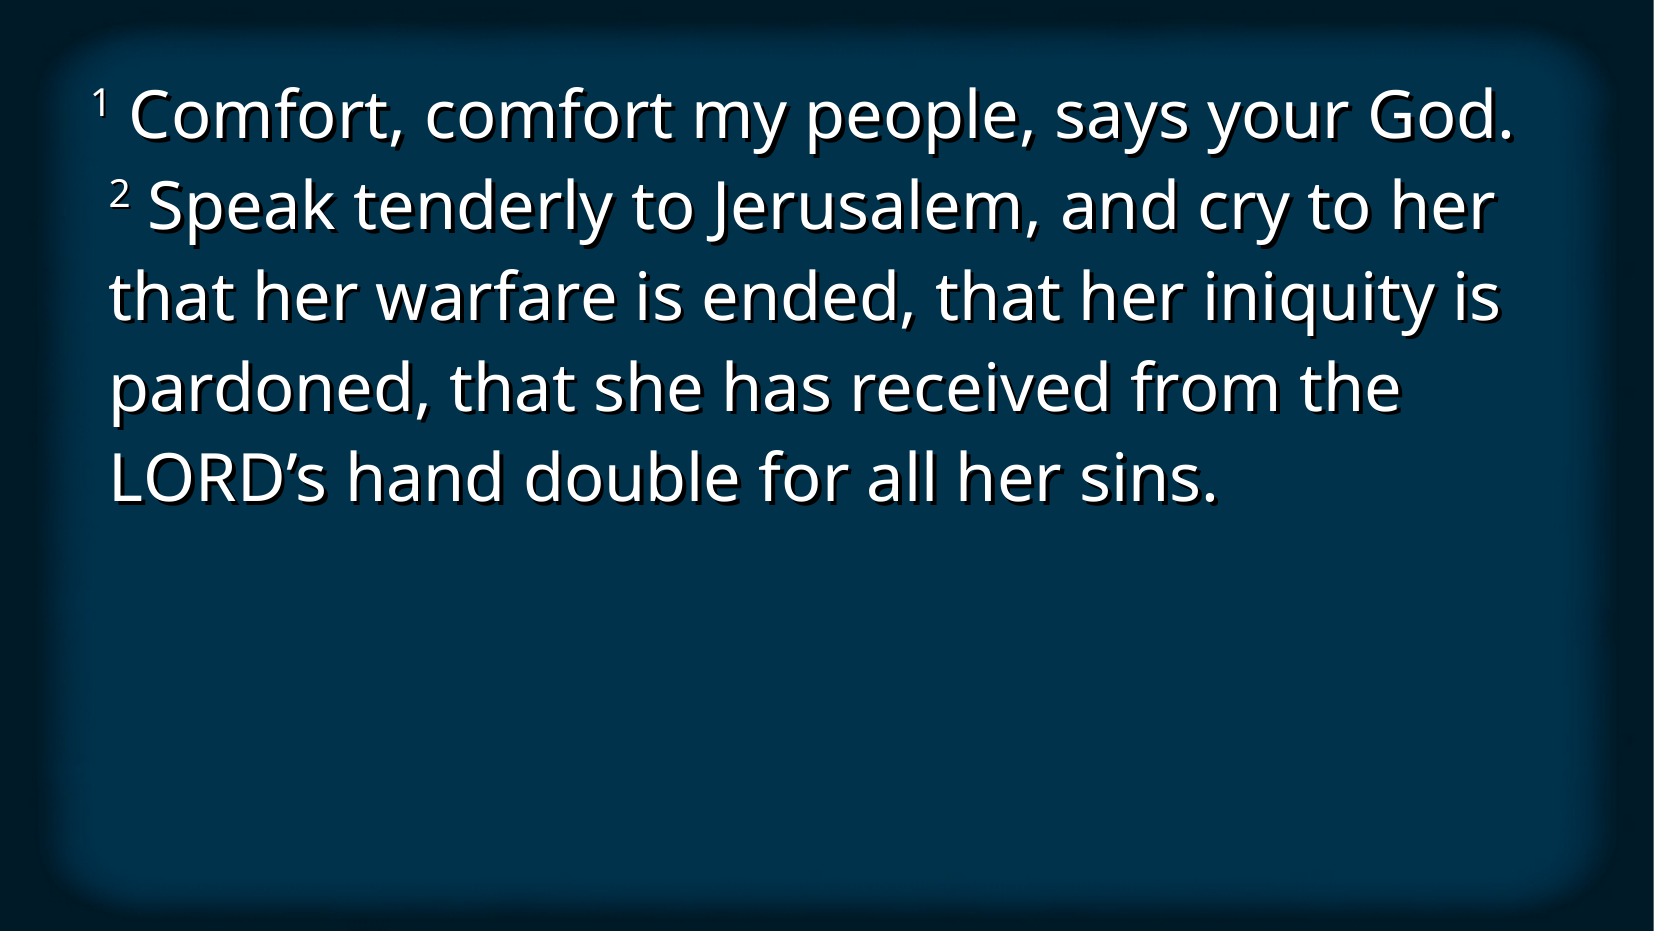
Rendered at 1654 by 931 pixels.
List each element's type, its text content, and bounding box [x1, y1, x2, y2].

picture [0, 0, 1654, 931]
text_box 1 Comfort, comfort my people, says your God. 2 Speak tenderly to Jerusalem, and cry to her that her warfare is ended, that her iniquity is pardoned, that she has received from the LORD’s hand double for all her sins. [75, 60, 1591, 519]
